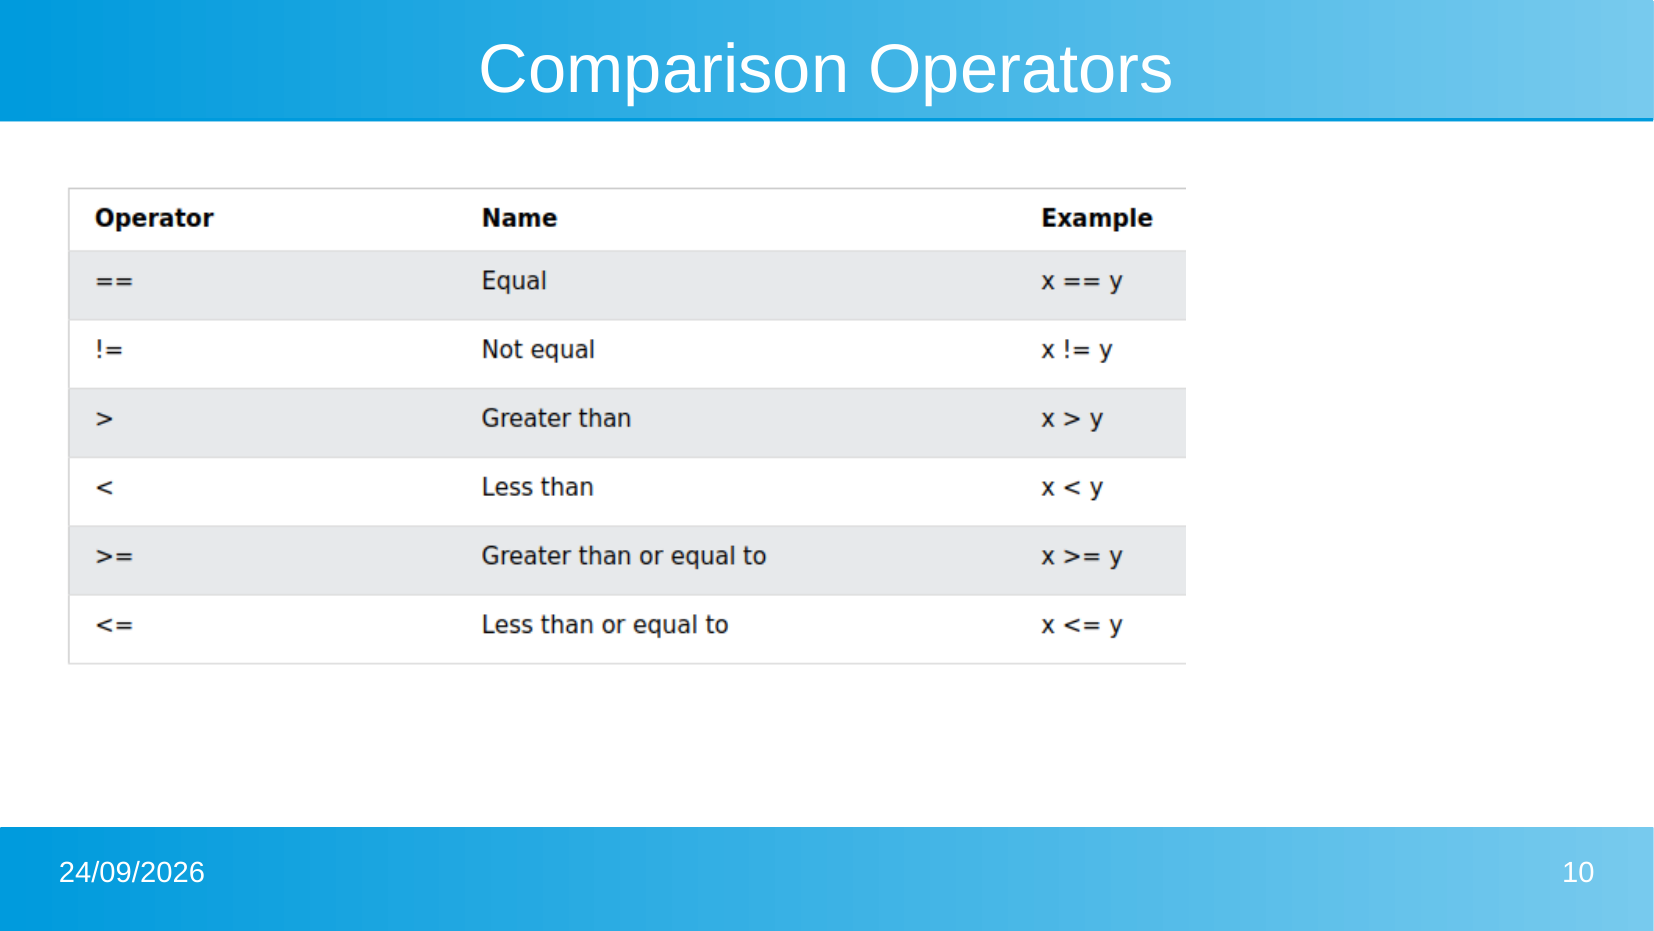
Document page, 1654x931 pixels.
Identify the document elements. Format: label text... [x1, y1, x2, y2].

title Comparison Operators [59, 29, 1595, 108]
picture [59, 177, 1186, 671]
